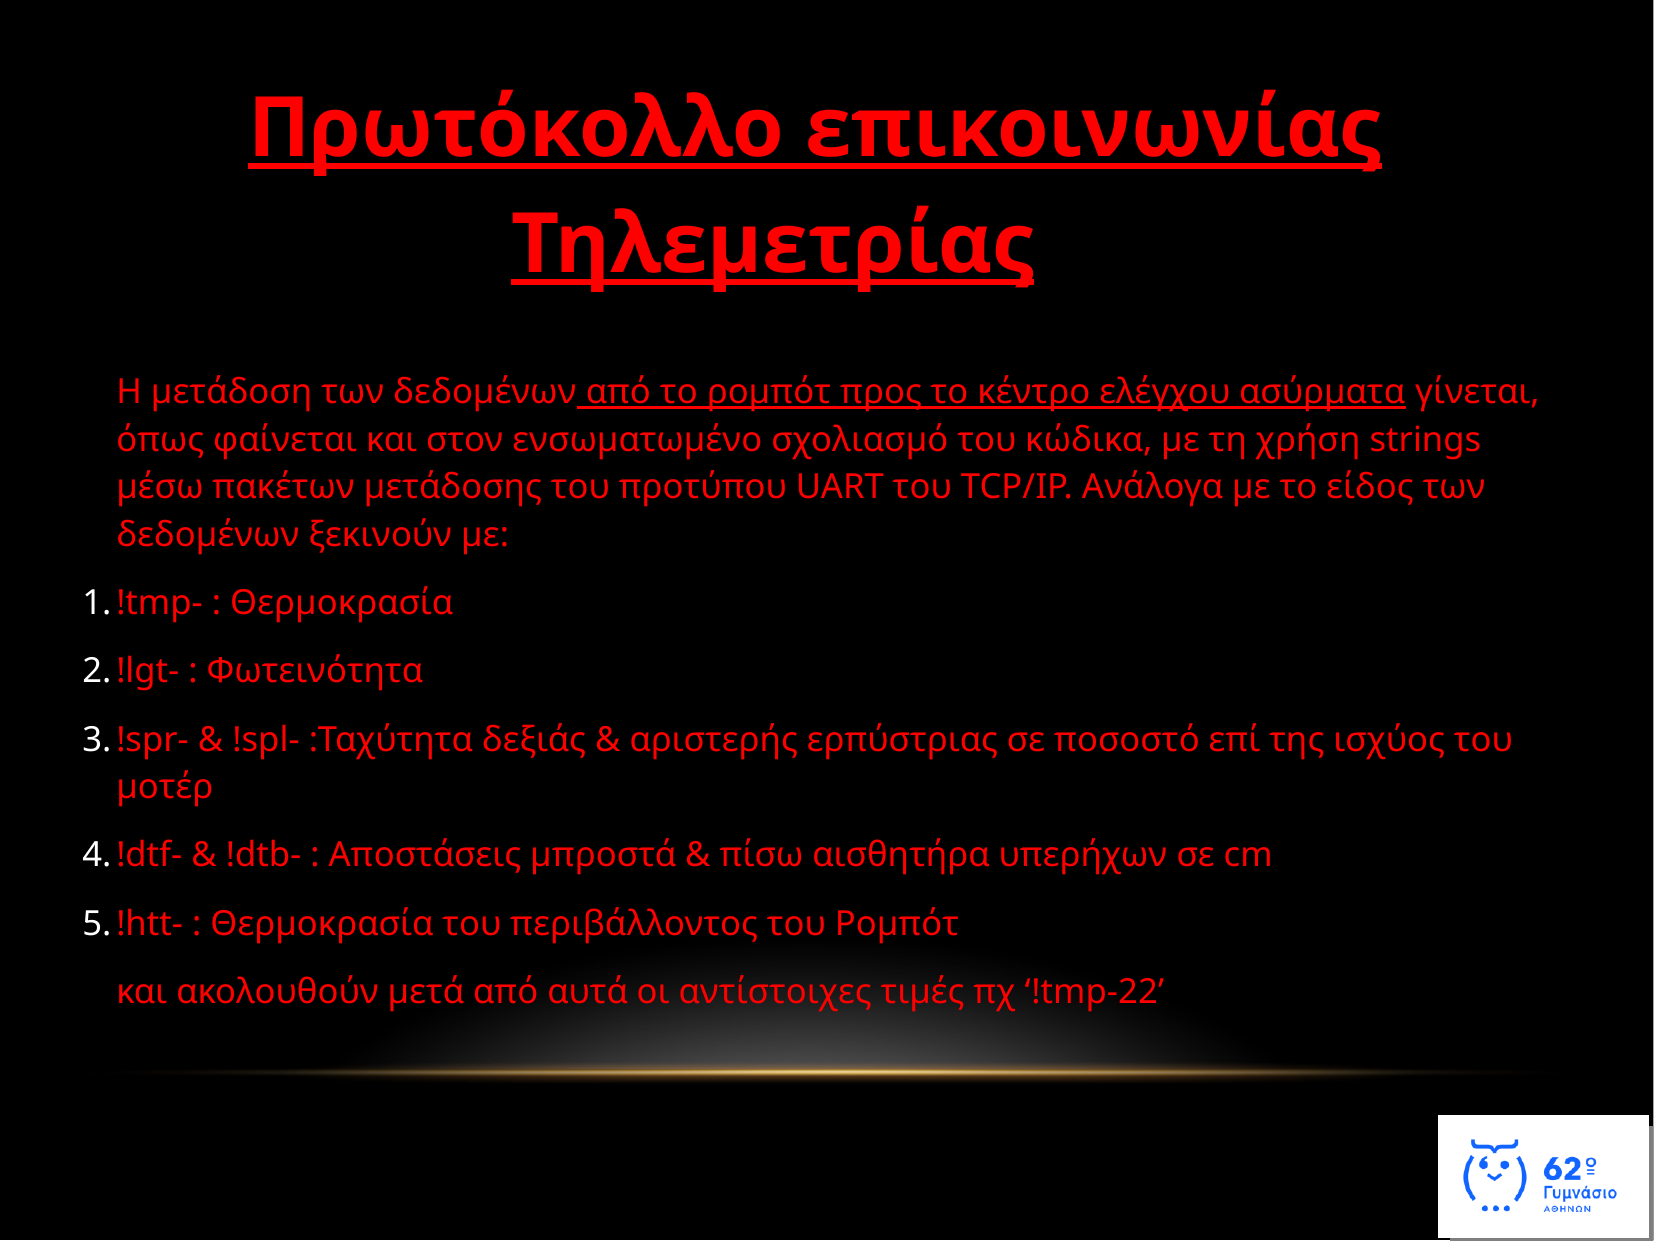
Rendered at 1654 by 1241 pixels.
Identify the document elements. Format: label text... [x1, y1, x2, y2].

picture [0, 0, 1654, 1240]
title Πρωτόκολλο επικοινωνίας Τηλεμετρίας [70, 8, 1560, 357]
list Η μετάδοση των δεδομένων από το ρομπότ προς το κέντρο ελέγχου ασύρματα γίνεται, όπως φαίνεται και στον ενσωματωμένο σχολιασμό του κώδικα, με τη χρήση strings μέσω πακέτων μετάδοσης του προτύπου UART του TCP/IP. Aνάλογα με το είδος των δεδομένων ξεκινούν με: !tmp- : Θερμοκρασία !lgt- : Φωτεινότητα !spr- & !spl- :Ταχύτητα δεξιάς & αριστερής ερπύστριας σε ποσοστό επί της ισχύος του μοτέρ !dtf- & !dtb- : Αποστάσεις μπροστά & πίσω αισθητήρα υπερήχων σε cm !htt- : Θερμοκρασία του περιβάλλοντος του Ρομπότ και ακολουθούν μετά από αυτά οι αντίστοιχες τιμές πχ ‘!tmp-22’ [70, 366, 1559, 1016]
